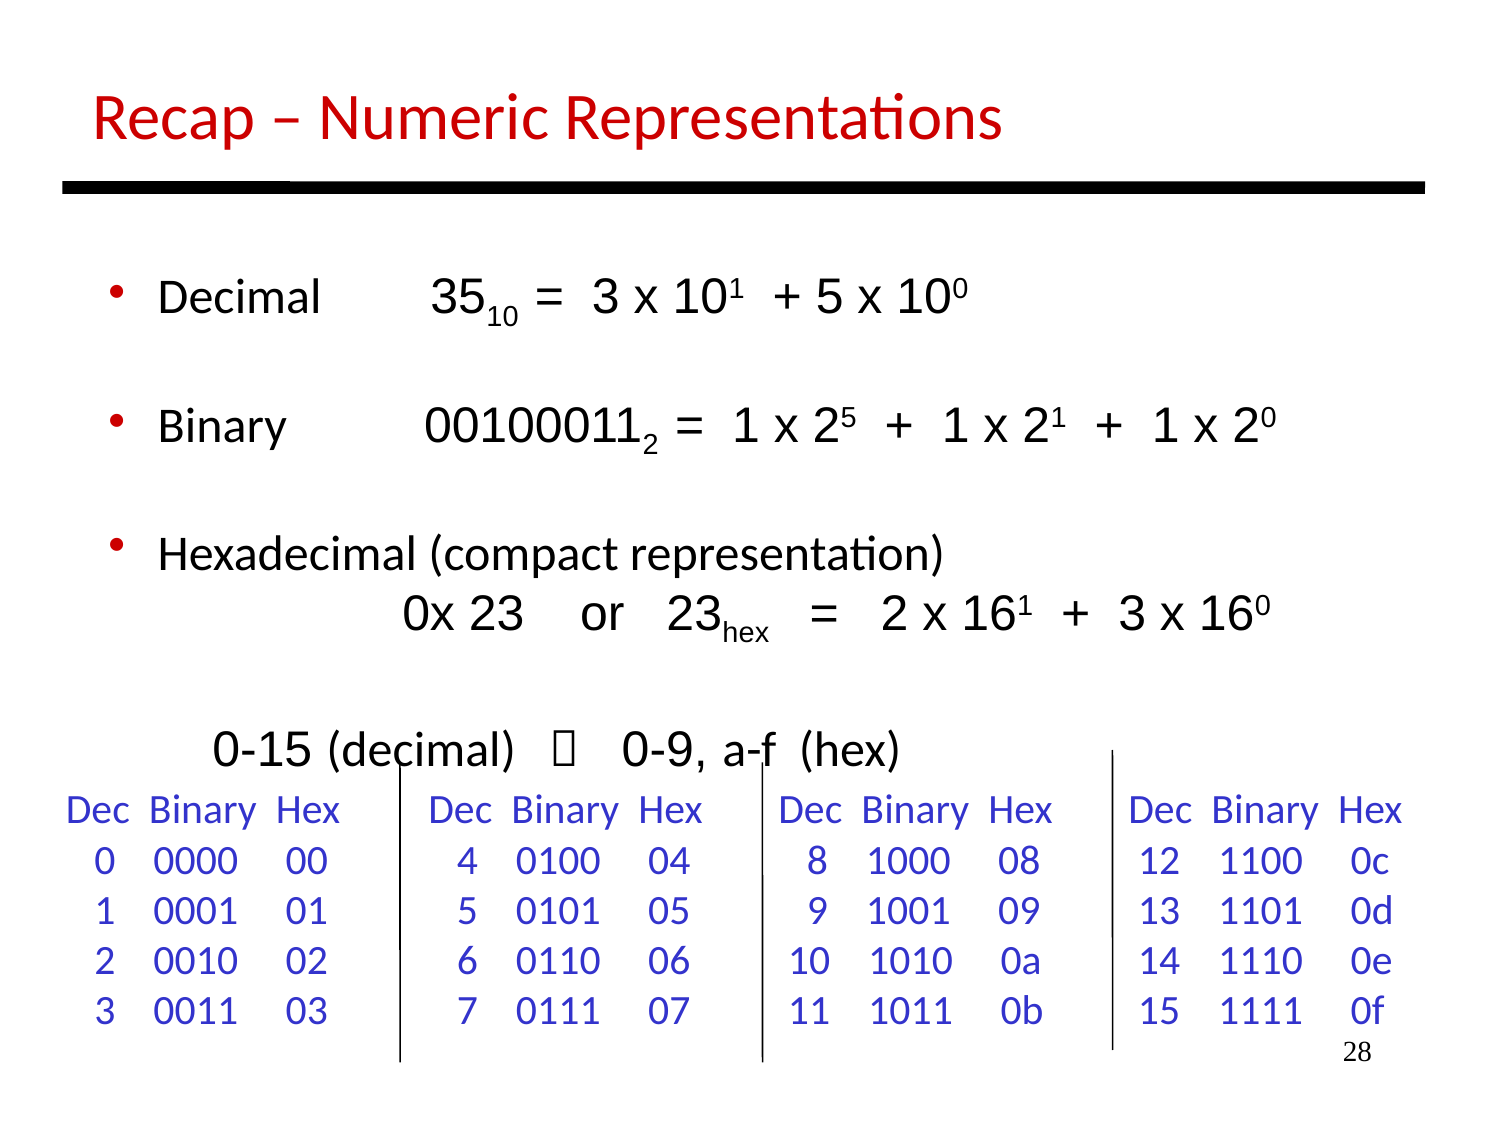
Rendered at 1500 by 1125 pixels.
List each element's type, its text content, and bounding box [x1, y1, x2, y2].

text_box Dec Binary Hex 4 0100 04 5 0101 05 6 0110 06 7 0111 07 [413, 774, 718, 1040]
text_box Dec Binary Hex 0 0000 00 1 0001 01 2 0010 02 3 0011 03 [51, 774, 356, 1040]
text_box Dec Binary Hex 8 1000 08 9 1001 09 10 1010 0a 11 1011 0b [764, 774, 1068, 1040]
slide_number <number> [1074, 1025, 1388, 1100]
text_box Dec Binary Hex 12 1100 0c 13 1101 0d 14 1110 0e 15 1111 0f [1114, 774, 1418, 1040]
text_box Recap – Numeric Representations [77, 65, 1019, 160]
text_box Decimal 3510 = 3 x 101 + 5 x 100 Binary 001000112 = 1 x 25 + 1 x 21 + 1 x 20 Hexadecimal (compact representation) 0x 23 or 23hex = 2 x 161 + 3 x 160 0-15 (decimal)  0-9, a-f (hex) [93, 256, 1292, 793]
